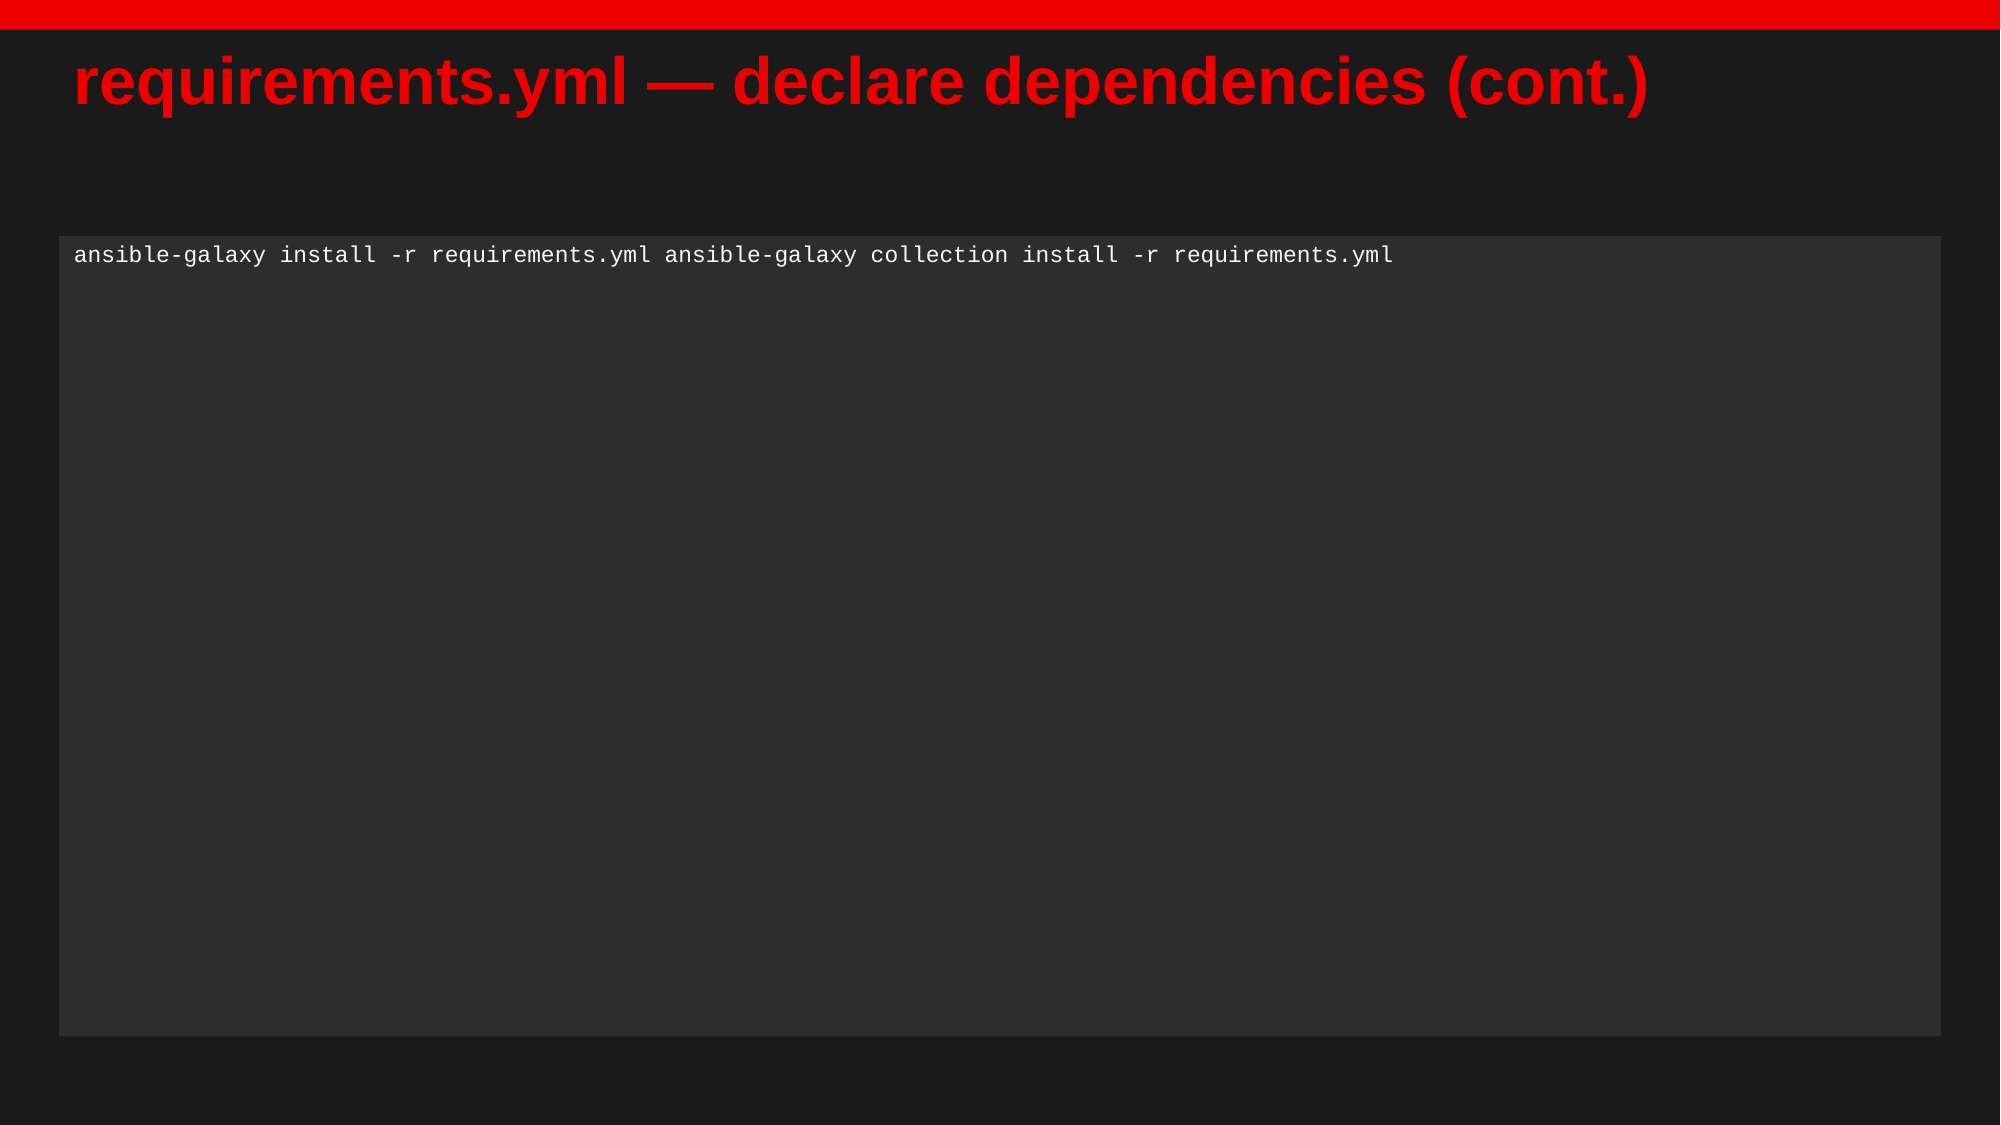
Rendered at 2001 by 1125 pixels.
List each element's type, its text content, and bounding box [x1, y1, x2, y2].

text_box ansible-galaxy install -r requirements.yml ansible-galaxy collection install -r requirements.yml [59, 236, 1942, 1037]
text_box requirements.yml — declare dependencies (cont.) [59, 36, 1942, 208]
text_box [0, 0, 2001, 30]
